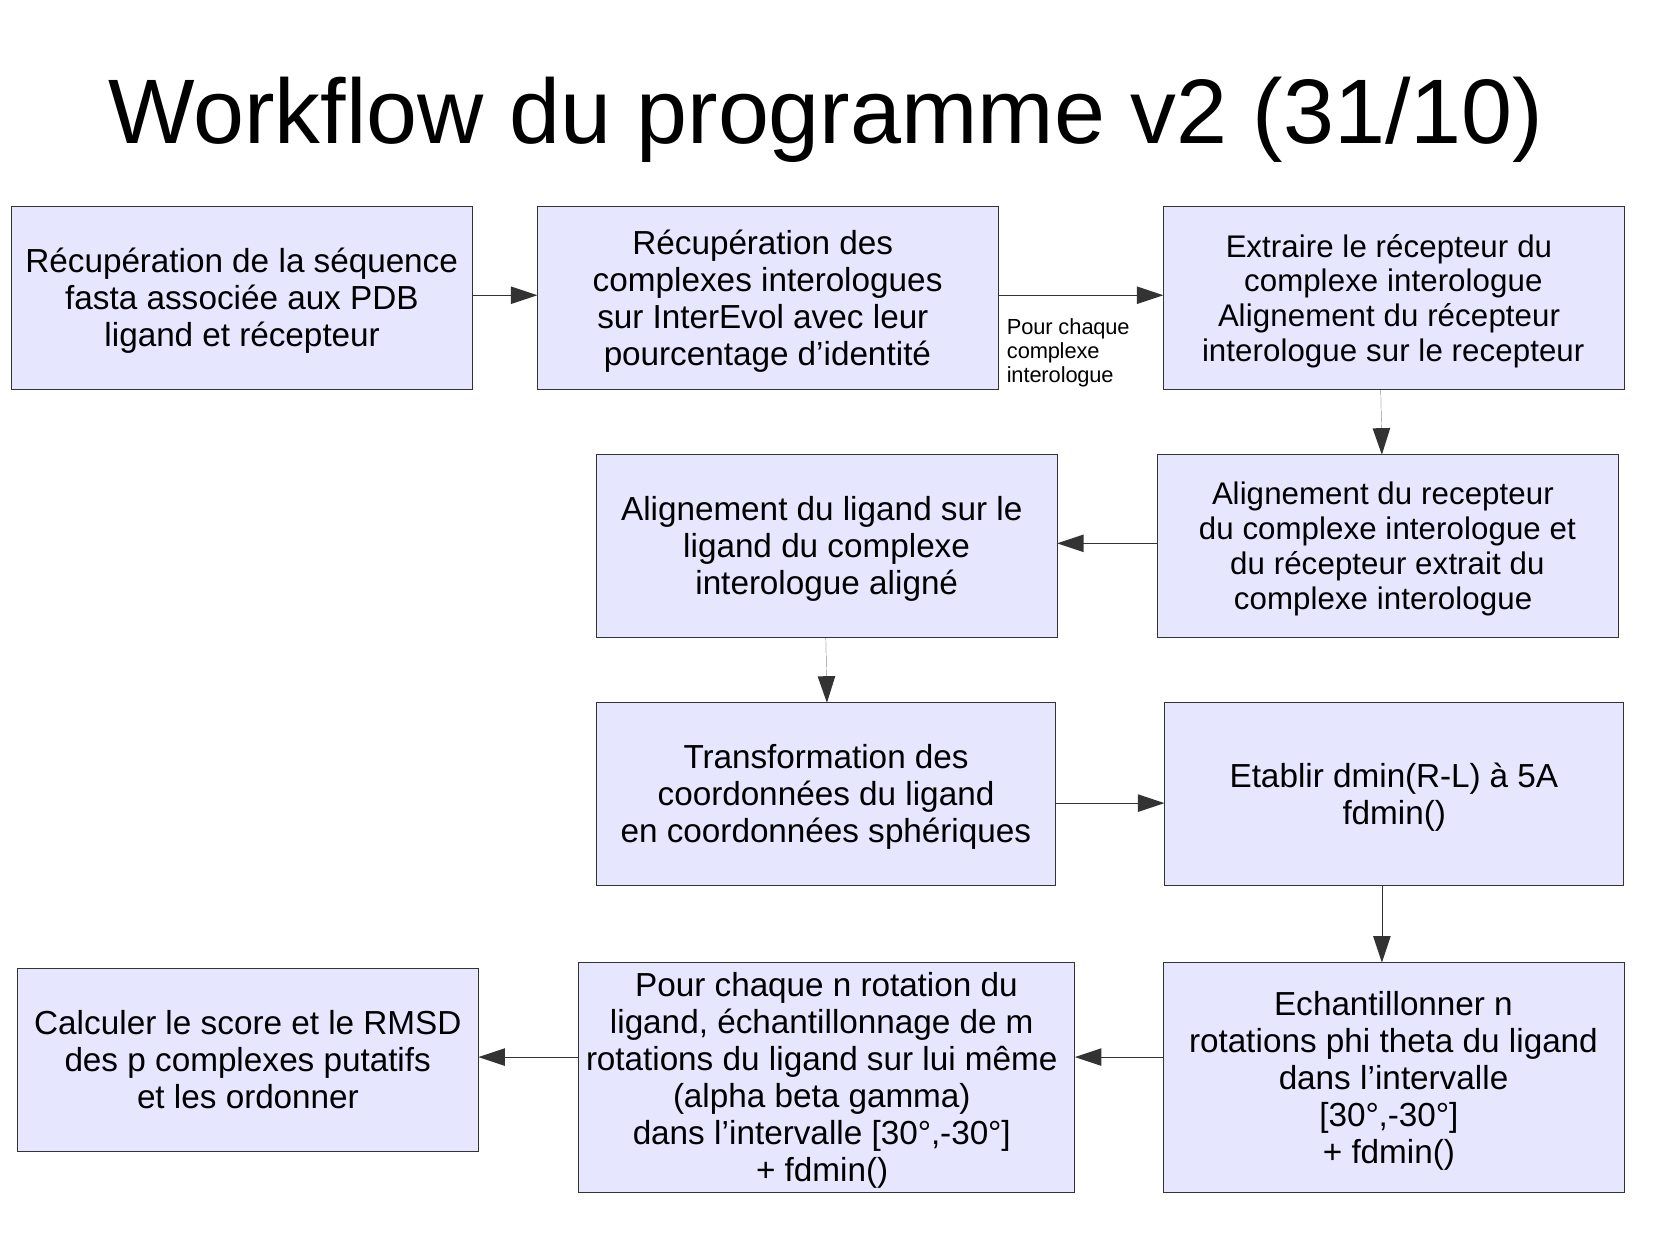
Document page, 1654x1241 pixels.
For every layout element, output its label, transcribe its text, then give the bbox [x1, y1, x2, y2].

text_box Transformation des coordonnées du ligand en coordonnées sphériques [596, 702, 1056, 886]
text_box Récupération des complexes interologues sur InterEvol avec leur pourcentage d’identité [537, 216, 999, 390]
text_box Calculer le score et le RMSD des p complexes putatifs et les ordonner [17, 968, 479, 1152]
title Workflow du programme v2 (31/10) [82, 8, 1571, 216]
text_box Alignement du ligand sur le ligand du complexe interologue aligné [596, 454, 1058, 638]
text_box Récupération de la séquence fasta associée aux PDB ligand et récepteur [11, 206, 473, 390]
text_box Alignement du recepteur du complexe interologue et du récepteur extrait du complexe interologue [1157, 454, 1619, 638]
text_box Extraire le récepteur du complexe interologue Alignement du récepteur interologue sur le recepteur [1163, 206, 1625, 390]
text_box Echantillonner n rotations phi theta du ligand dans l’intervalle [30°,-30°] + fdmin() [1163, 962, 1625, 1193]
text_box Pour chaque complexe interologue [992, 307, 1158, 395]
text_box Pour chaque n rotation du ligand, échantillonnage de m rotations du ligand sur lui même (alpha beta gamma) dans l’intervalle [30°,-30°] + fdmin() [578, 962, 1075, 1193]
text_box Etablir dmin(R-L) à 5A fdmin() [1164, 702, 1624, 886]
